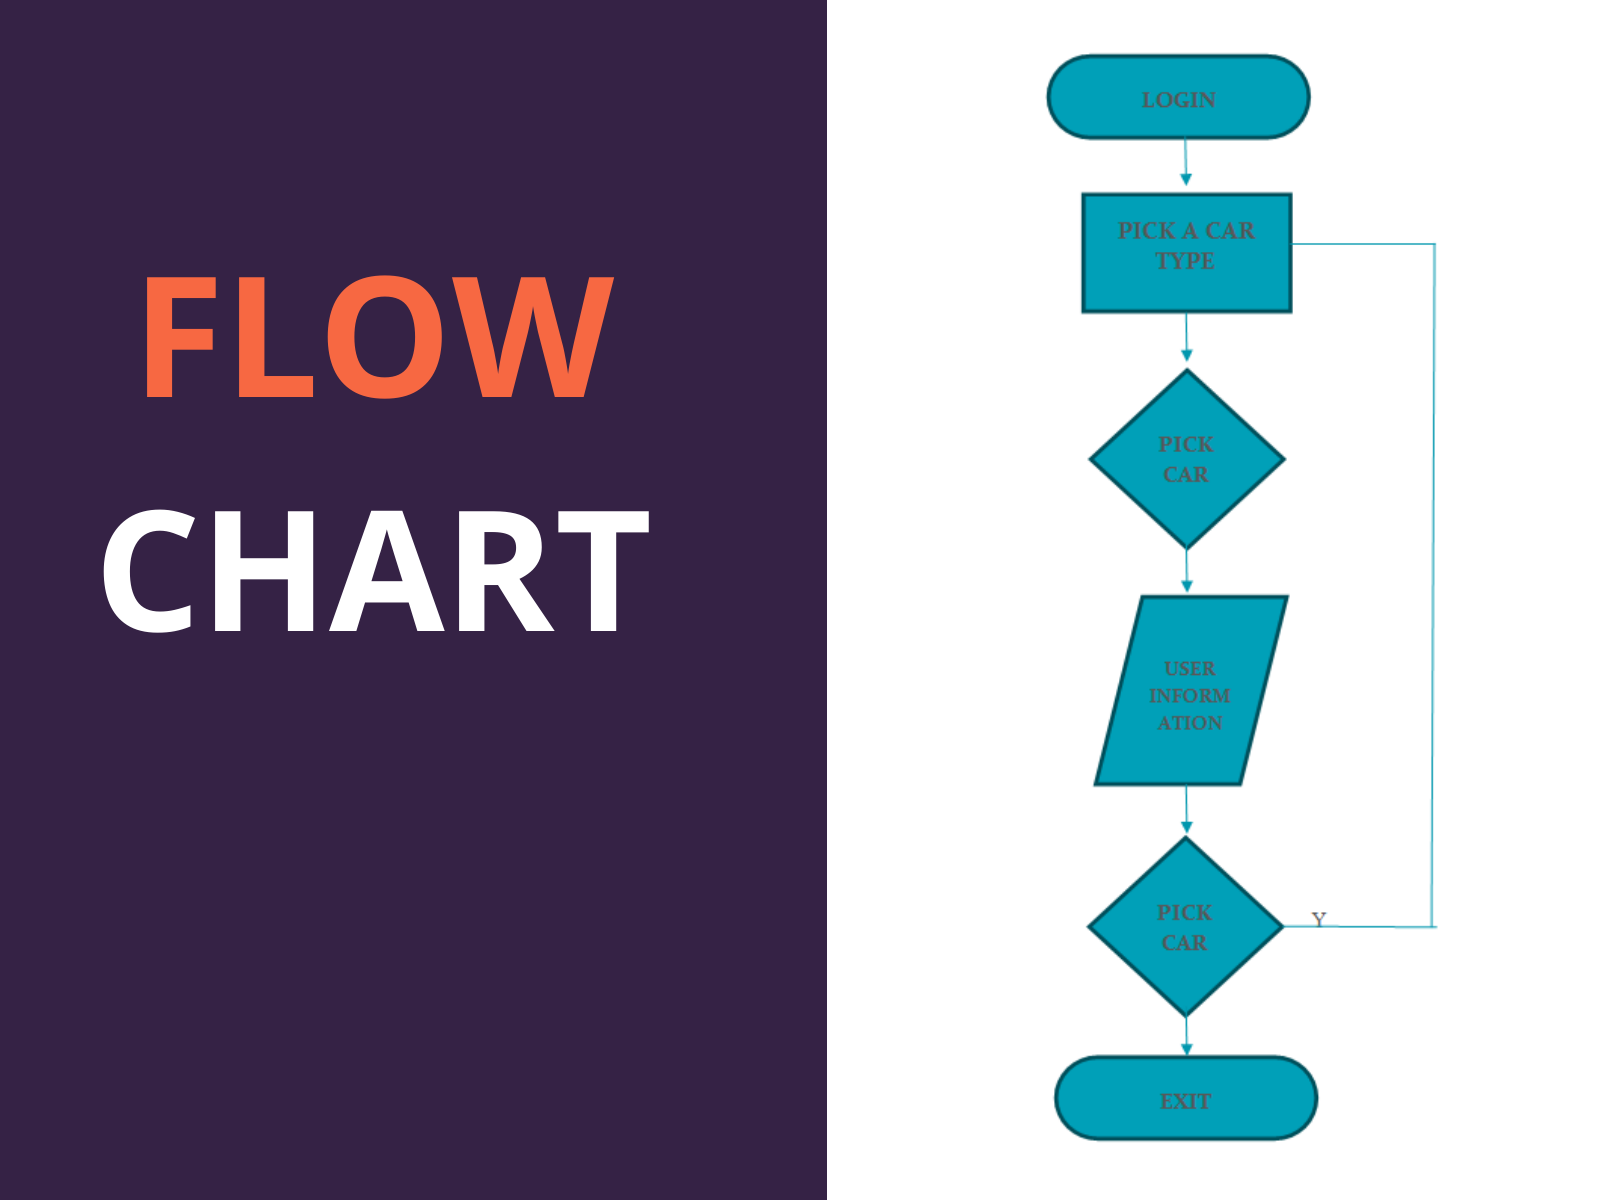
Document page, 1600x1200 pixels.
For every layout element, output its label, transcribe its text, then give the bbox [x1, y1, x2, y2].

picture [934, 29, 1483, 1171]
text_box [0, 0, 1600, 1200]
text_box FLOW [132, 217, 734, 414]
text_box CHART [94, 452, 724, 648]
